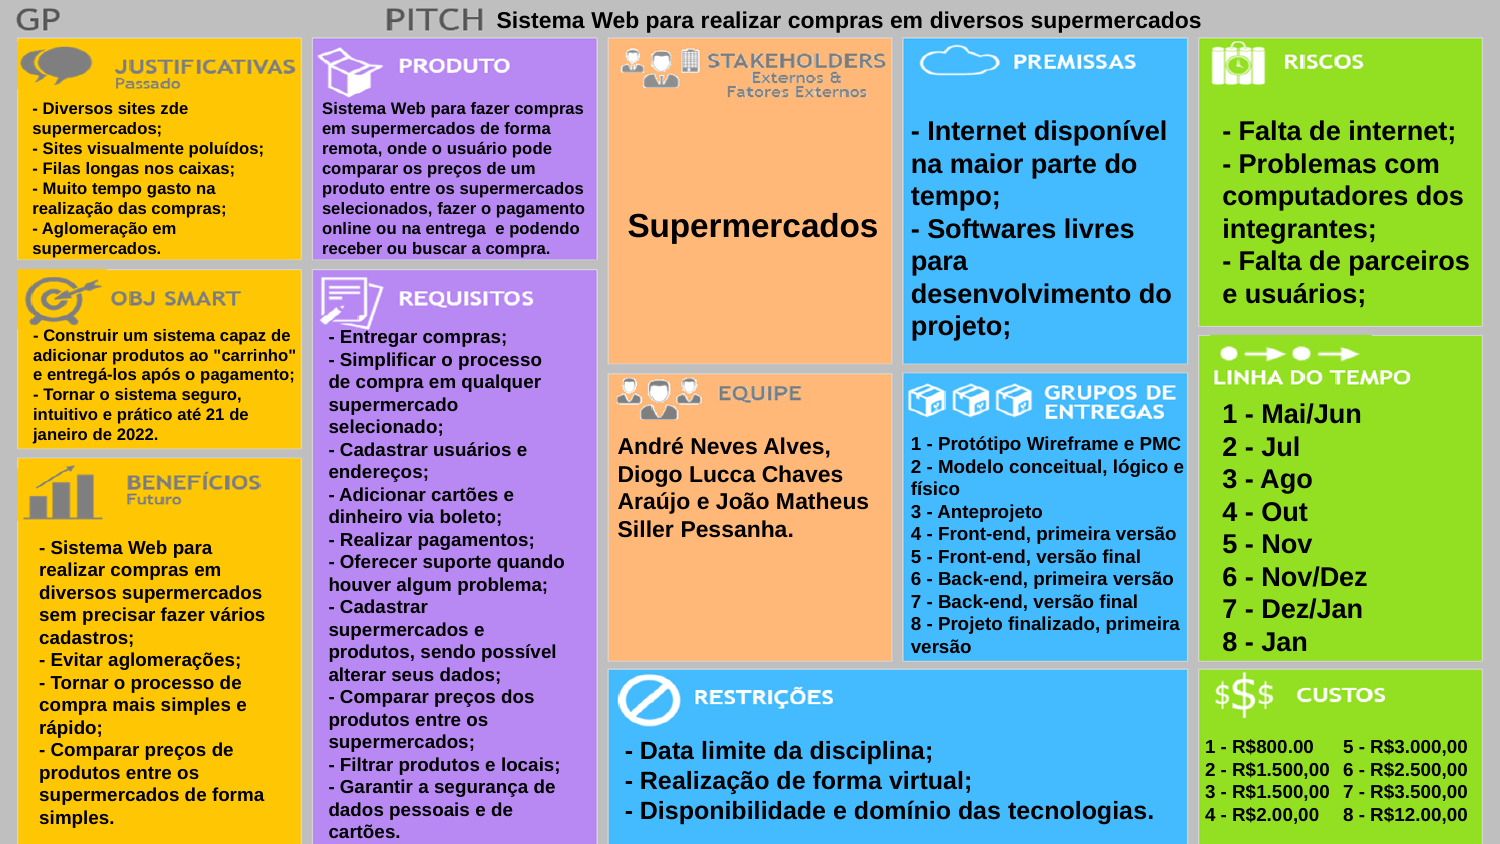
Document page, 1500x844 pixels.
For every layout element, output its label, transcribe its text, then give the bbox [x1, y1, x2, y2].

text_box 1 - Protótipo Wireframe e PMC 2 - Modelo conceitual, lógico e físico 3 - Anteprojeto 4 - Front-end, primeira versão 5 - Front-end, versão final 6 - Back-end, primeira versão 7 - Back-end, versão final 8 - Projeto finalizado, primeira versão [895, 416, 1207, 672]
text_box André Neves Alves, Diogo Lucca Chaves Araújo e João Matheus Siller Pessanha. [602, 416, 895, 557]
text_box - Diversos sites zde supermercados; - Sites visualmente poluídos; - Filas longas nos caixas; - Muito tempo gasto na realização das compras; - Aglomeração em supermercados. [17, 83, 301, 274]
text_box Sistema Web para fazer compras em supermercados de forma remota, onde o usuário pode comparar os preços de um produto entre os supermercados selecionados, fazer o pagamento online ou na entrega e podendo receber ou buscar a compra. [307, 83, 617, 274]
text_box Supermercados [612, 189, 895, 260]
text_box - Construir um sistema capaz de adicionar produtos ao "carrinho" e entregá-los após o pagamento; - Tornar o sistema seguro, intuitivo e prático até 21 de janeiro de 2022. [18, 309, 313, 460]
text_box Sistema Web para realizar compras em diversos supermercados [481, 0, 1382, 49]
picture [0, 0, 1500, 844]
text_box - Internet disponível na maior parte do tempo; - Softwares livres para desenvolvimento do projeto; [895, 98, 1191, 357]
text_box 1 - Mai/Jun 2 - Jul 3 - Ago 4 - Out 5 - Nov 6 - Nov/Dez 7 - Dez/Jan 8 - Jan [1207, 381, 1500, 672]
text_box - Falta de internet; - Problemas com computadores dos integrantes; - Falta de parceiros e usuários; [1207, 98, 1491, 324]
text_box 5 - R$3.000,00 6 - R$2.500,00 7 - R$3.500,00 8 - R$12.00,00 [1328, 720, 1491, 841]
text_box - Entregar compras; - Simplificar o processo de compra em qualquer supermercado selecionado; - Cadastrar usuários e endereços; - Adicionar cartões e dinheiro via boleto; - Realizar pagamentos; - Oferecer suporte quando houver algum problema; - Cadastrar supermercados e produtos, sendo possível alterar seus dados; - Comparar preços dos produtos entre os supermercados; - Filtrar produtos e locais; - Garantir a segurança de dados pessoais e de cartões. [313, 309, 584, 844]
text_box - Sistema Web para realizar compras em diversos supermercados sem precisar fazer vários cadastros; - Evitar aglomerações; - Tornar o processo de compra mais simples e rápido; - Comparar preços de produtos entre os supermercados de forma simples. [24, 520, 295, 844]
text_box - Data limite da disciplina; - Realização de forma virtual; - Disponibilidade e domínio das tecnologias. [609, 720, 1184, 841]
text_box 1 - R$800.00 2 - R$1.500,00 3 - R$1.500,00 4 - R$2.00,00 [1190, 720, 1353, 844]
